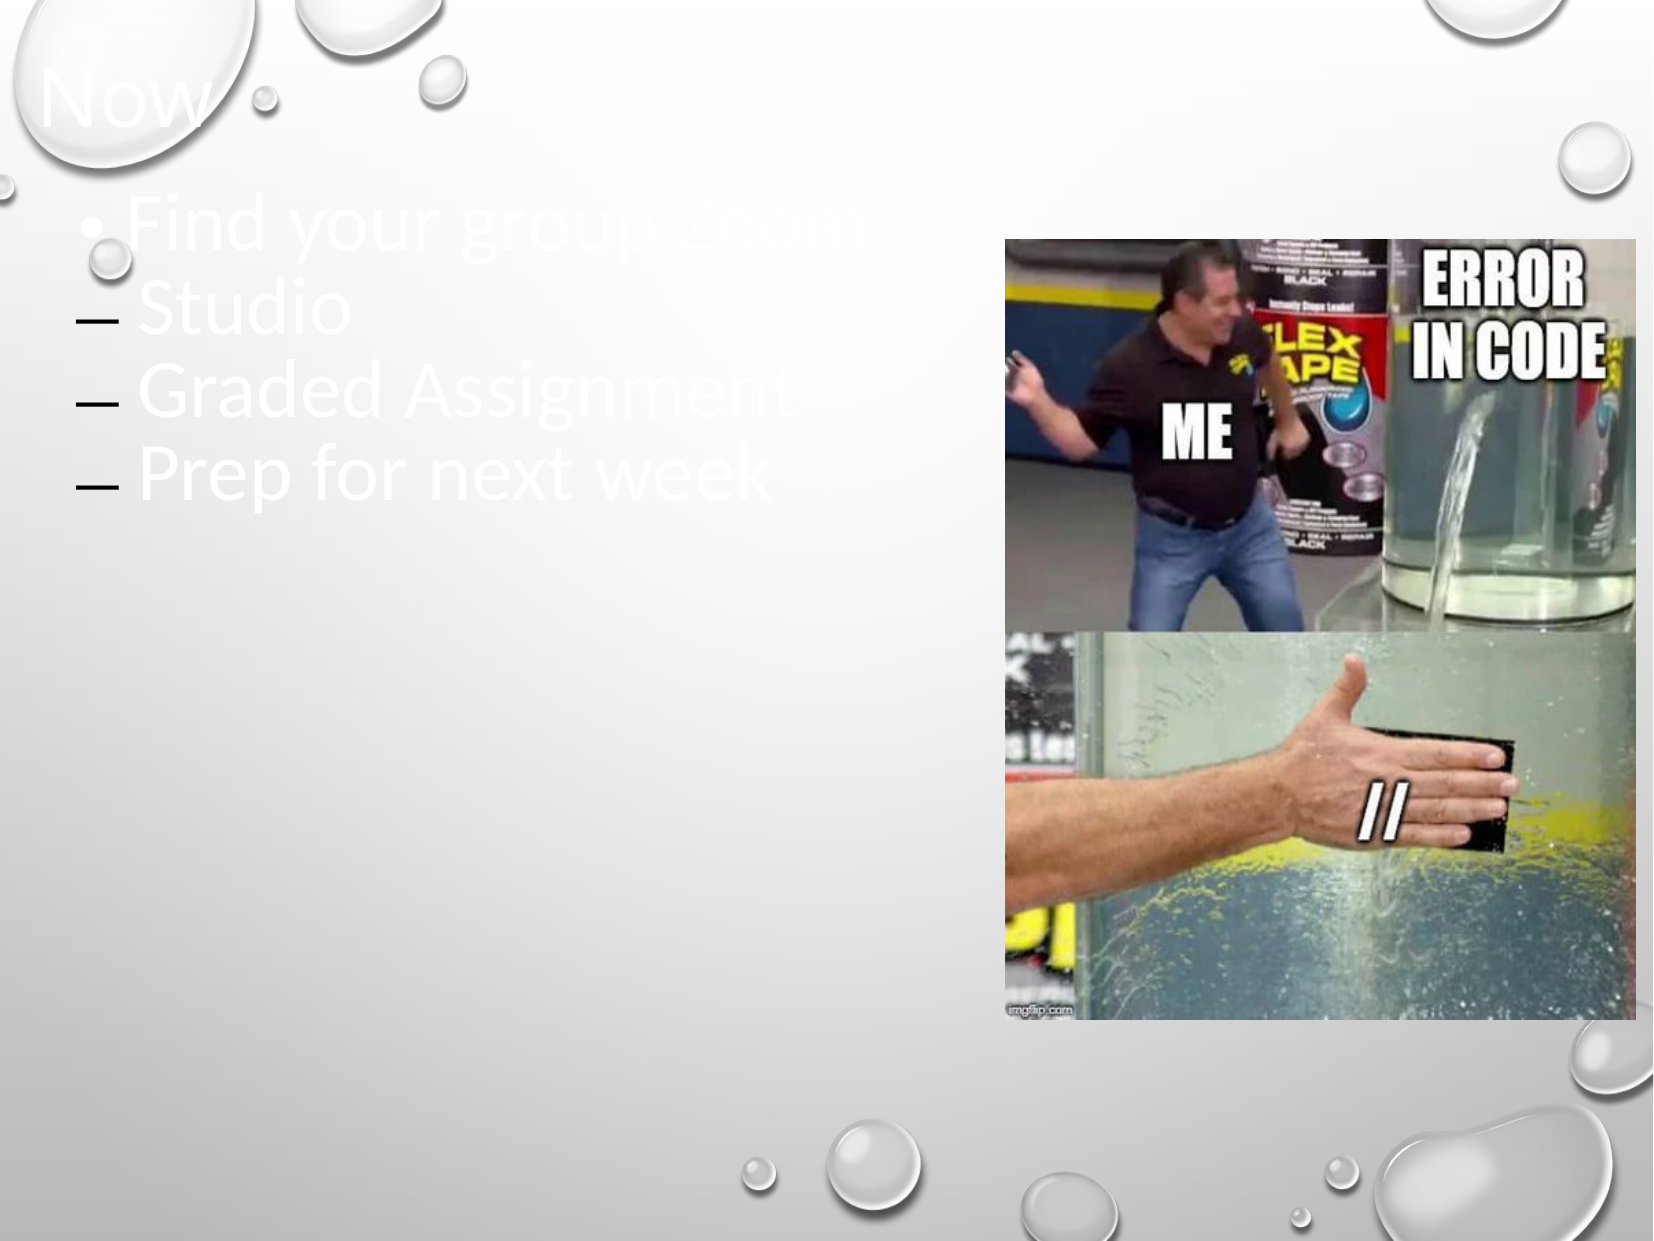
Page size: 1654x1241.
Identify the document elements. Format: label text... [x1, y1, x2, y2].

text_box Find your group Zoom Studio Graded Assignment Prep for next week [60, 180, 1621, 1133]
picture [1005, 240, 1636, 1021]
text_box Now [19, 17, 1599, 174]
